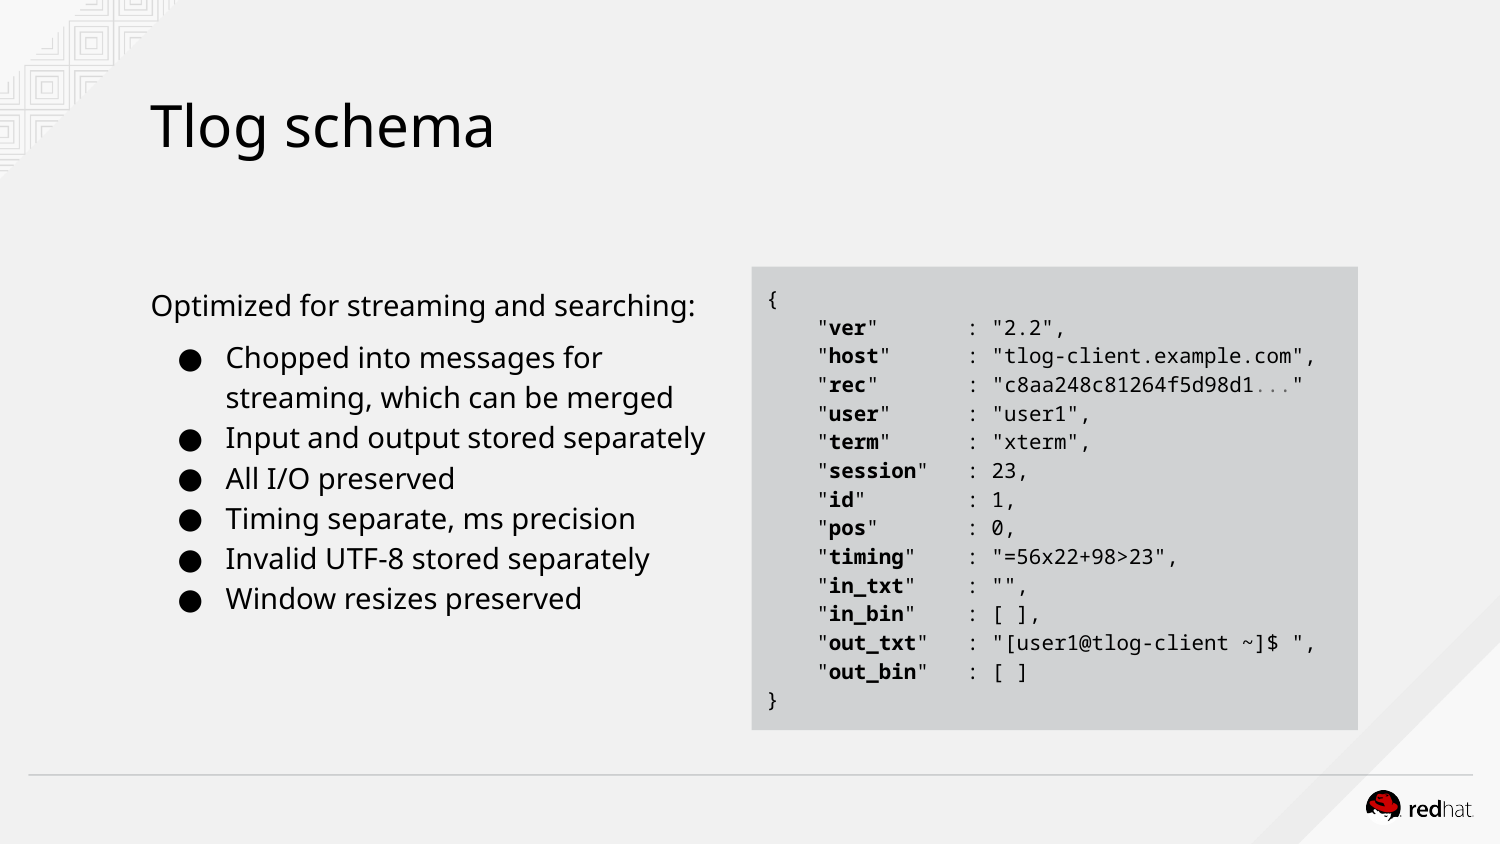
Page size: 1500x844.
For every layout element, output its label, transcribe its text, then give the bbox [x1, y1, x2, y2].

picture [0, 0, 1500, 844]
text_box { "ver" : "2.2", "host" : "tlog-client.example.com", "rec" : "c8aa248c81264f5d98d1..." "user" : "user1", "term" : "xterm", "session" : 23, "id" : 1, "pos" : 0, "timing" : "=56x22+98>23", "in_txt" : "", "in_bin" : [ ], "out_txt" : "[user1@tlog-client ~]$ ", "out_bin" : [ ] } [751, 266, 1358, 731]
list Optimized for streaming and searching: Chopped into messages for streaming, which can be merged Input and output stored separately All I/O preserved Timing separate, ms precision Invalid UTF-8 stored separately Window resizes preserved [135, 266, 724, 731]
title Tlog schema [135, 0, 1365, 175]
